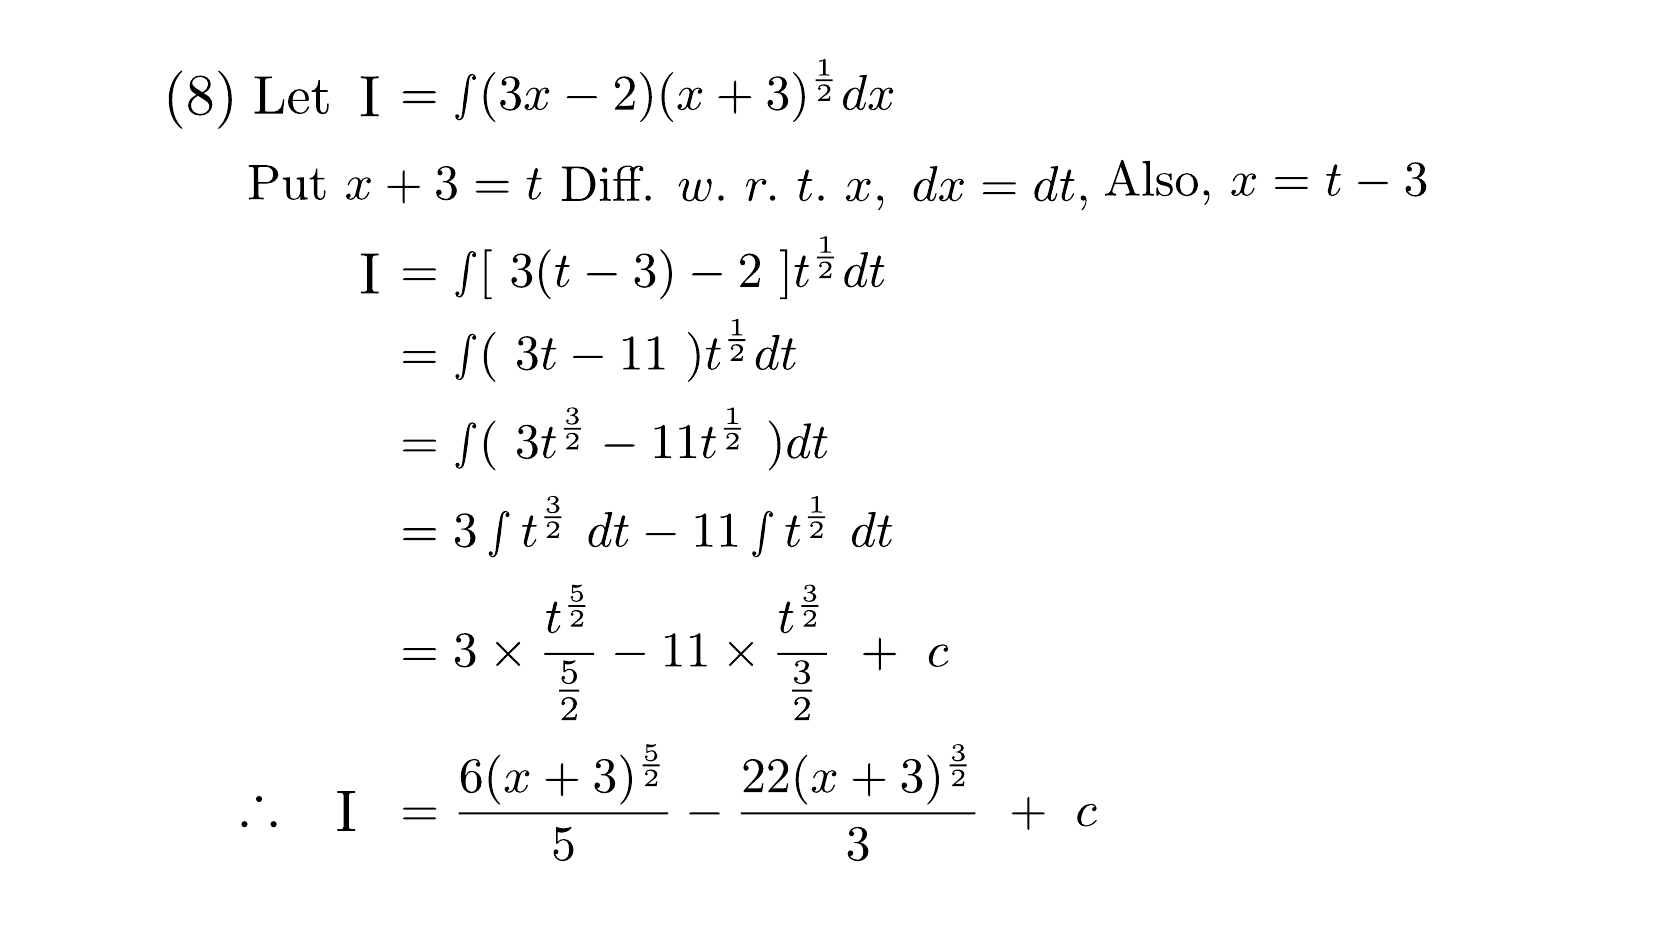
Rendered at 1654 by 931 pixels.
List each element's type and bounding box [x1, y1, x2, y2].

text_box [360, 253, 379, 294]
text_box [254, 76, 329, 115]
text_box [402, 407, 828, 471]
text_box [402, 236, 885, 300]
text_box [1105, 159, 1427, 206]
text_box [166, 70, 232, 129]
text_box [337, 791, 356, 831]
text_box [248, 165, 542, 204]
text_box [402, 318, 797, 382]
title [47, 37, 1607, 886]
text_box [402, 584, 949, 721]
text_box [241, 795, 277, 828]
text_box [561, 165, 1087, 211]
text_box [402, 744, 1097, 862]
text_box [360, 76, 379, 117]
text_box [402, 58, 894, 123]
text_box [402, 495, 893, 558]
